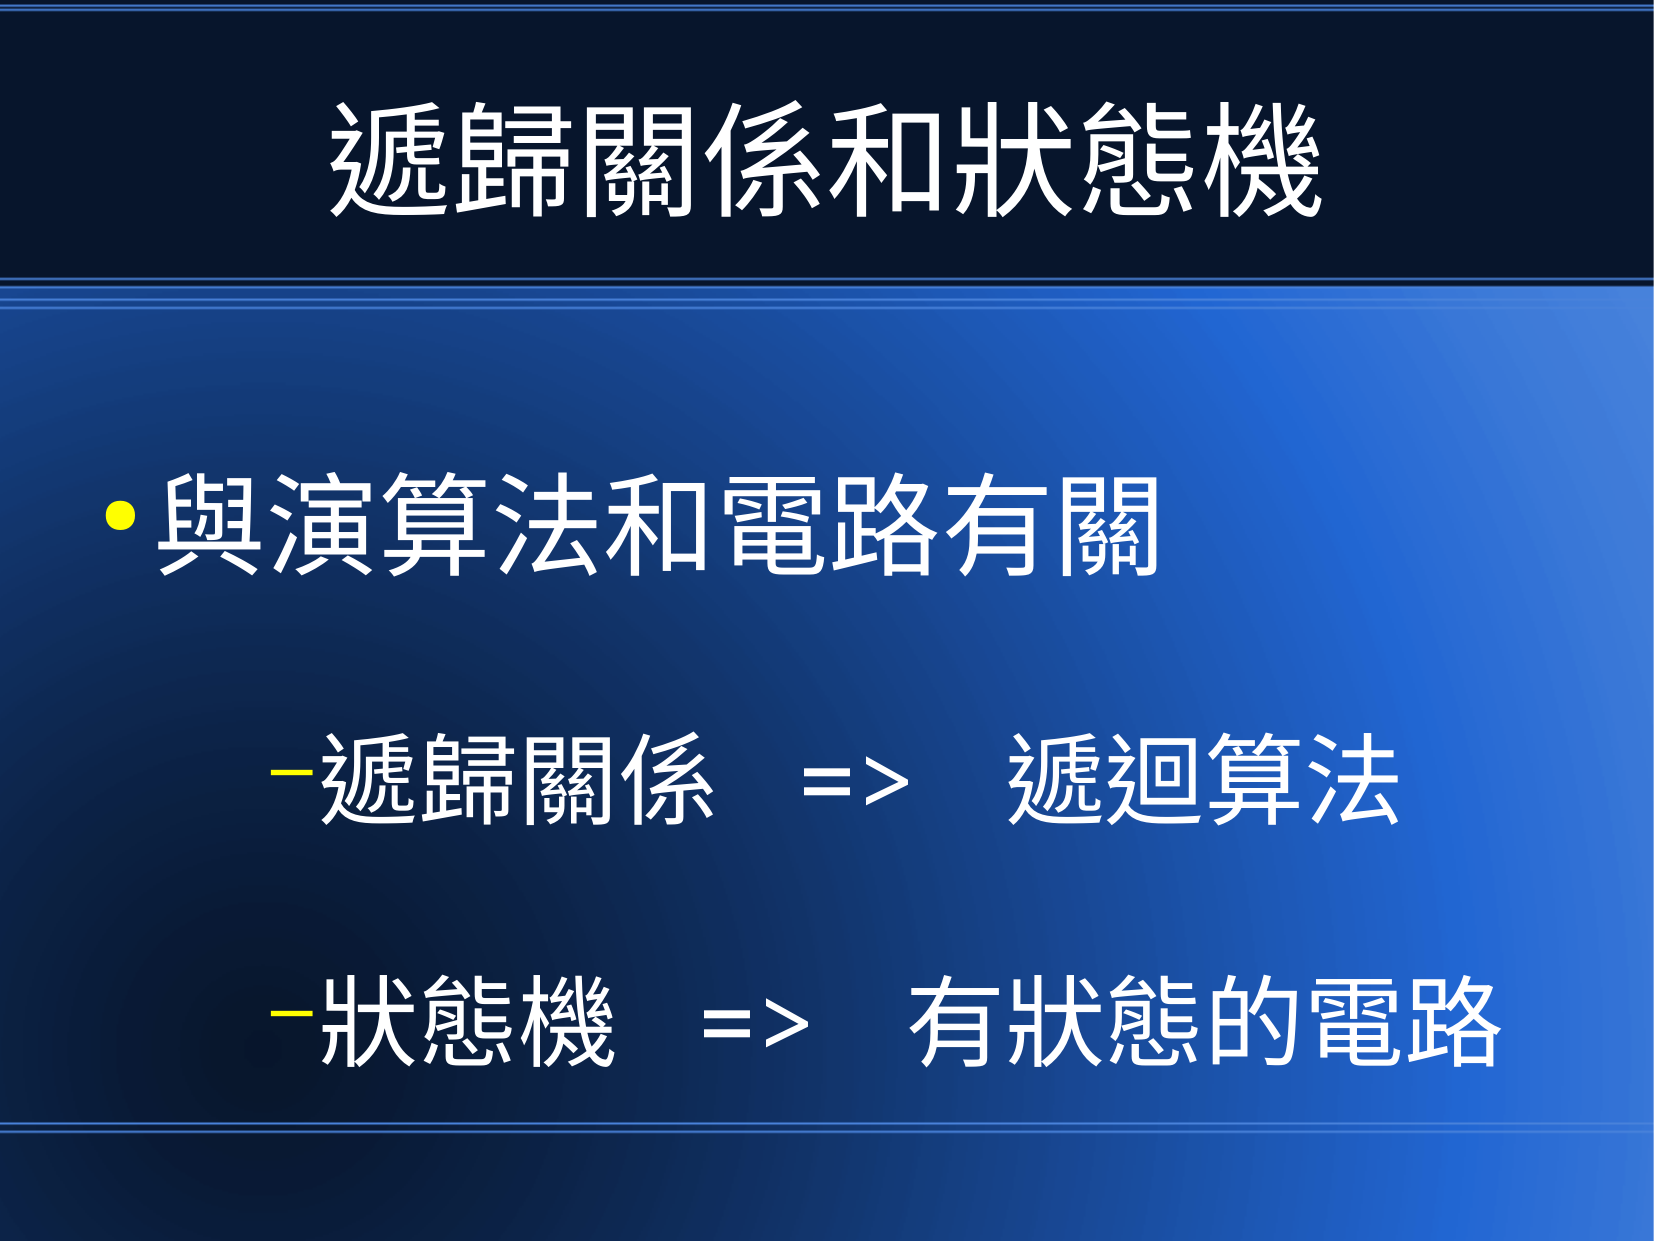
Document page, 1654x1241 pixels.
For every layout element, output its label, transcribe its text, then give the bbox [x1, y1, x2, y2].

picture [0, 0, 1654, 1241]
list 與演算法和電路有關 遞歸關係 => 遞迴算法 狀態機 => 有狀態的電路 [82, 355, 1571, 1241]
title 遞歸關係和狀態機 [82, 49, 1571, 257]
